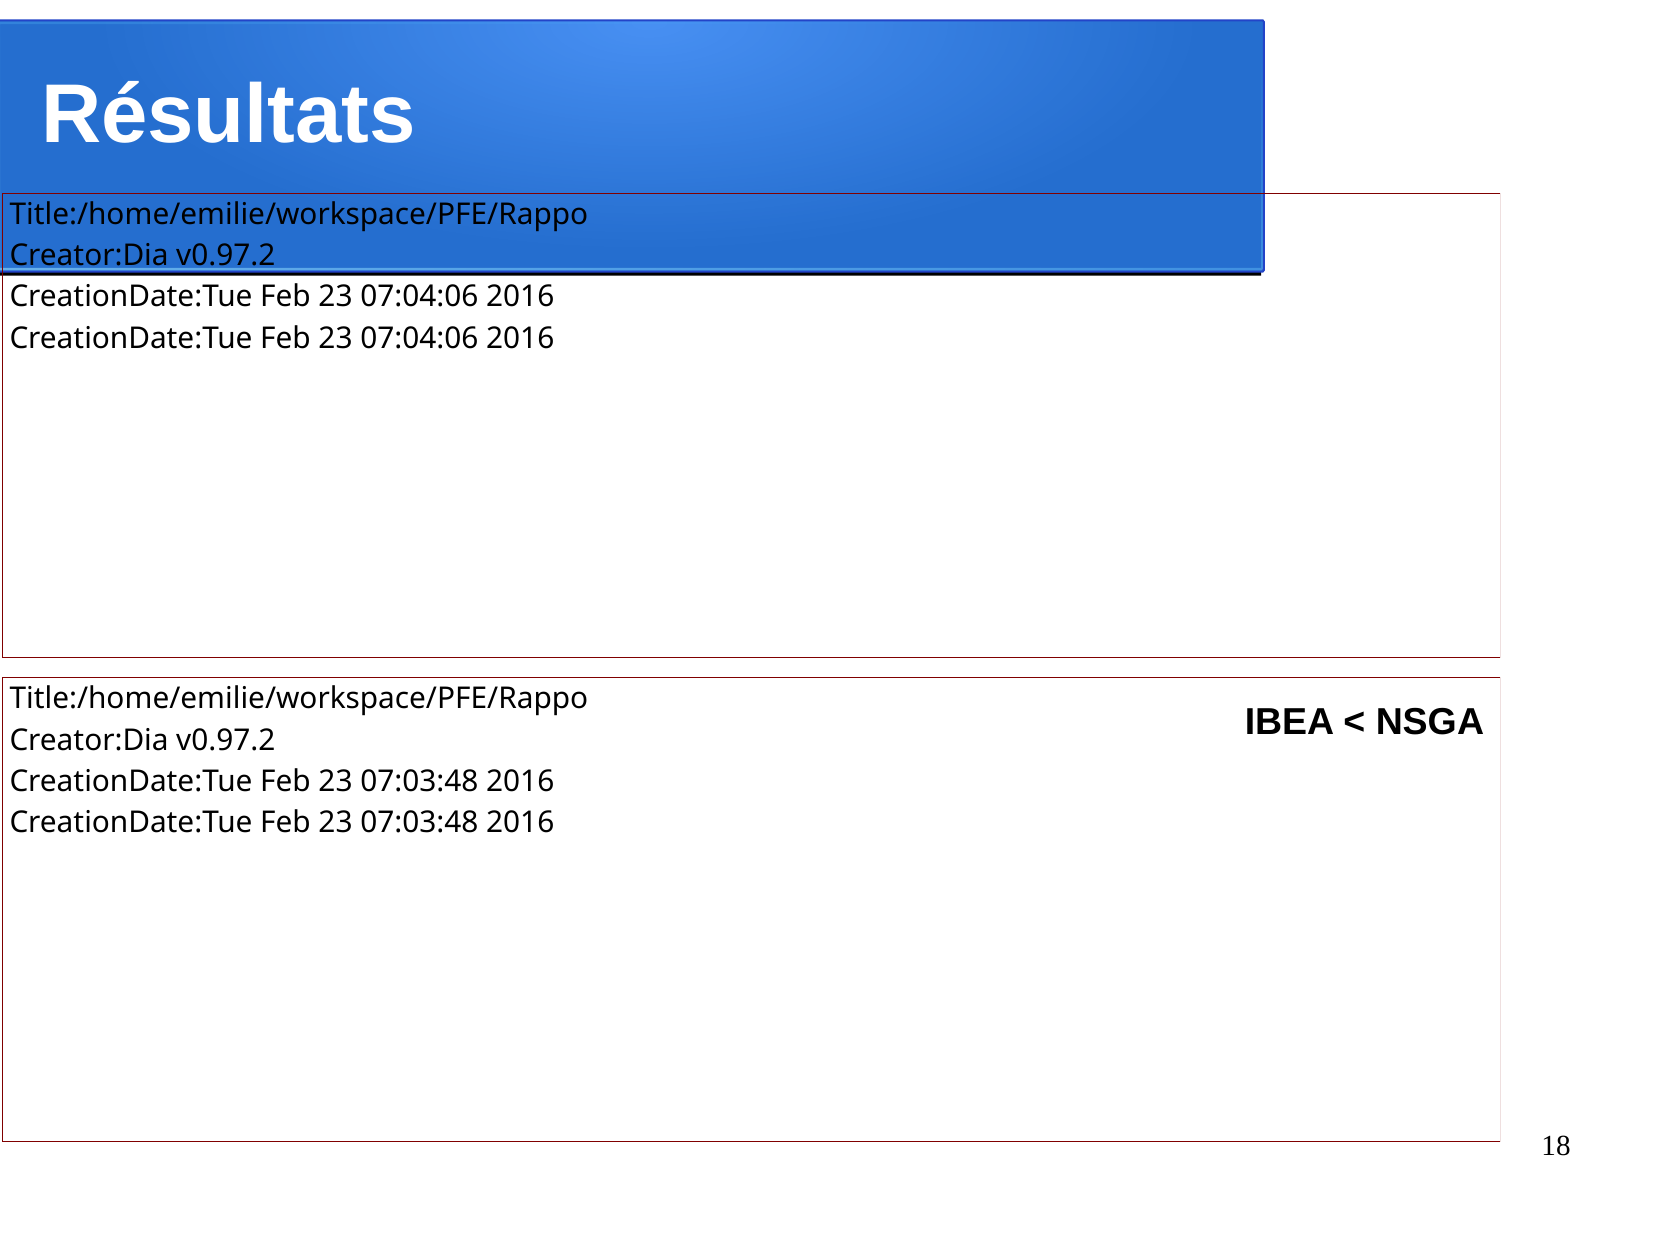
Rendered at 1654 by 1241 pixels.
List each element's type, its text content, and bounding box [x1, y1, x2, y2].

text_box IBEA < NSGA [1230, 693, 1654, 751]
picture [0, 190, 1501, 658]
text_box Résultats [26, 60, 1111, 190]
picture [0, 675, 1501, 1142]
